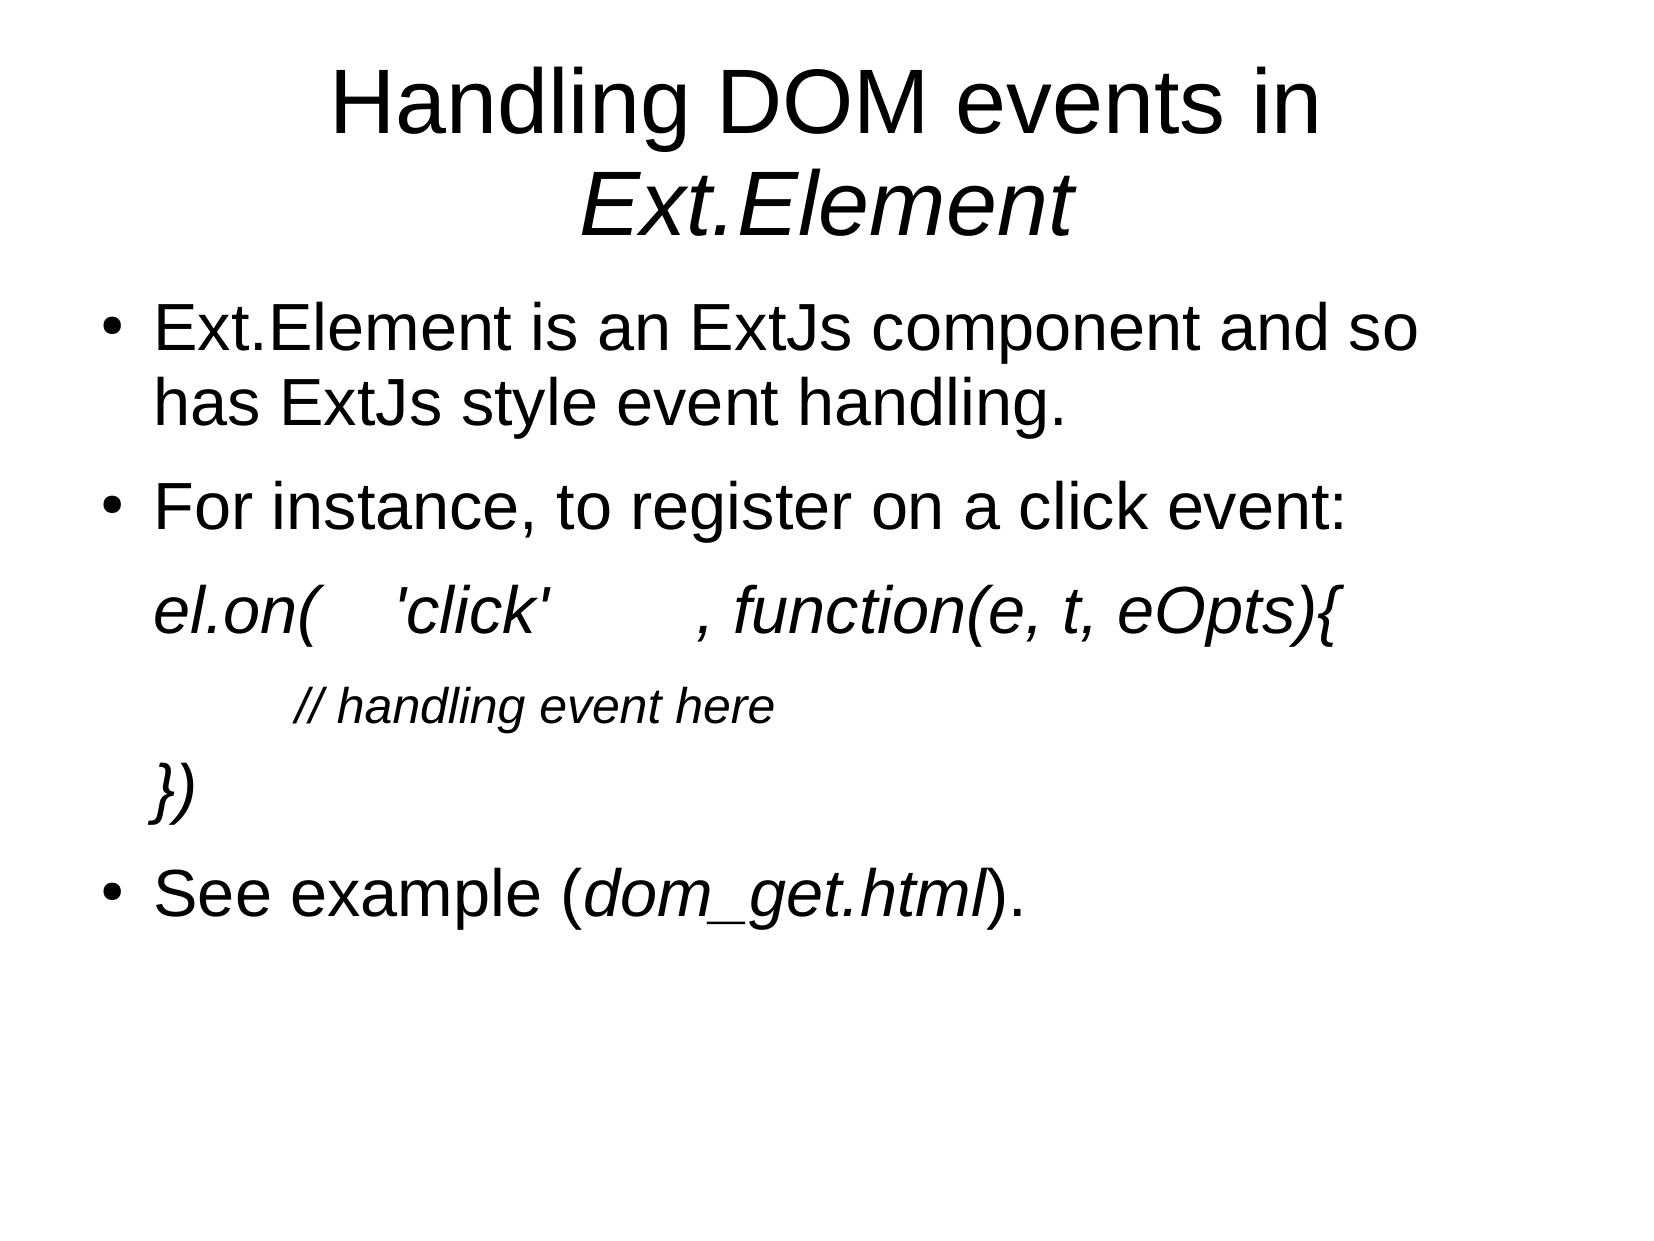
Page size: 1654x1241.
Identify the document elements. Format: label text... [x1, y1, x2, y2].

title Handling DOM events in Ext.Element [82, 49, 1571, 257]
list Ext.Element is an ExtJs component and so has ExtJs style event handling. For instance, to register on a click event: el.on( 'click' , function(e, t, eOpts){ // handling event here }) See example (dom_get.html). [82, 290, 1538, 1010]
